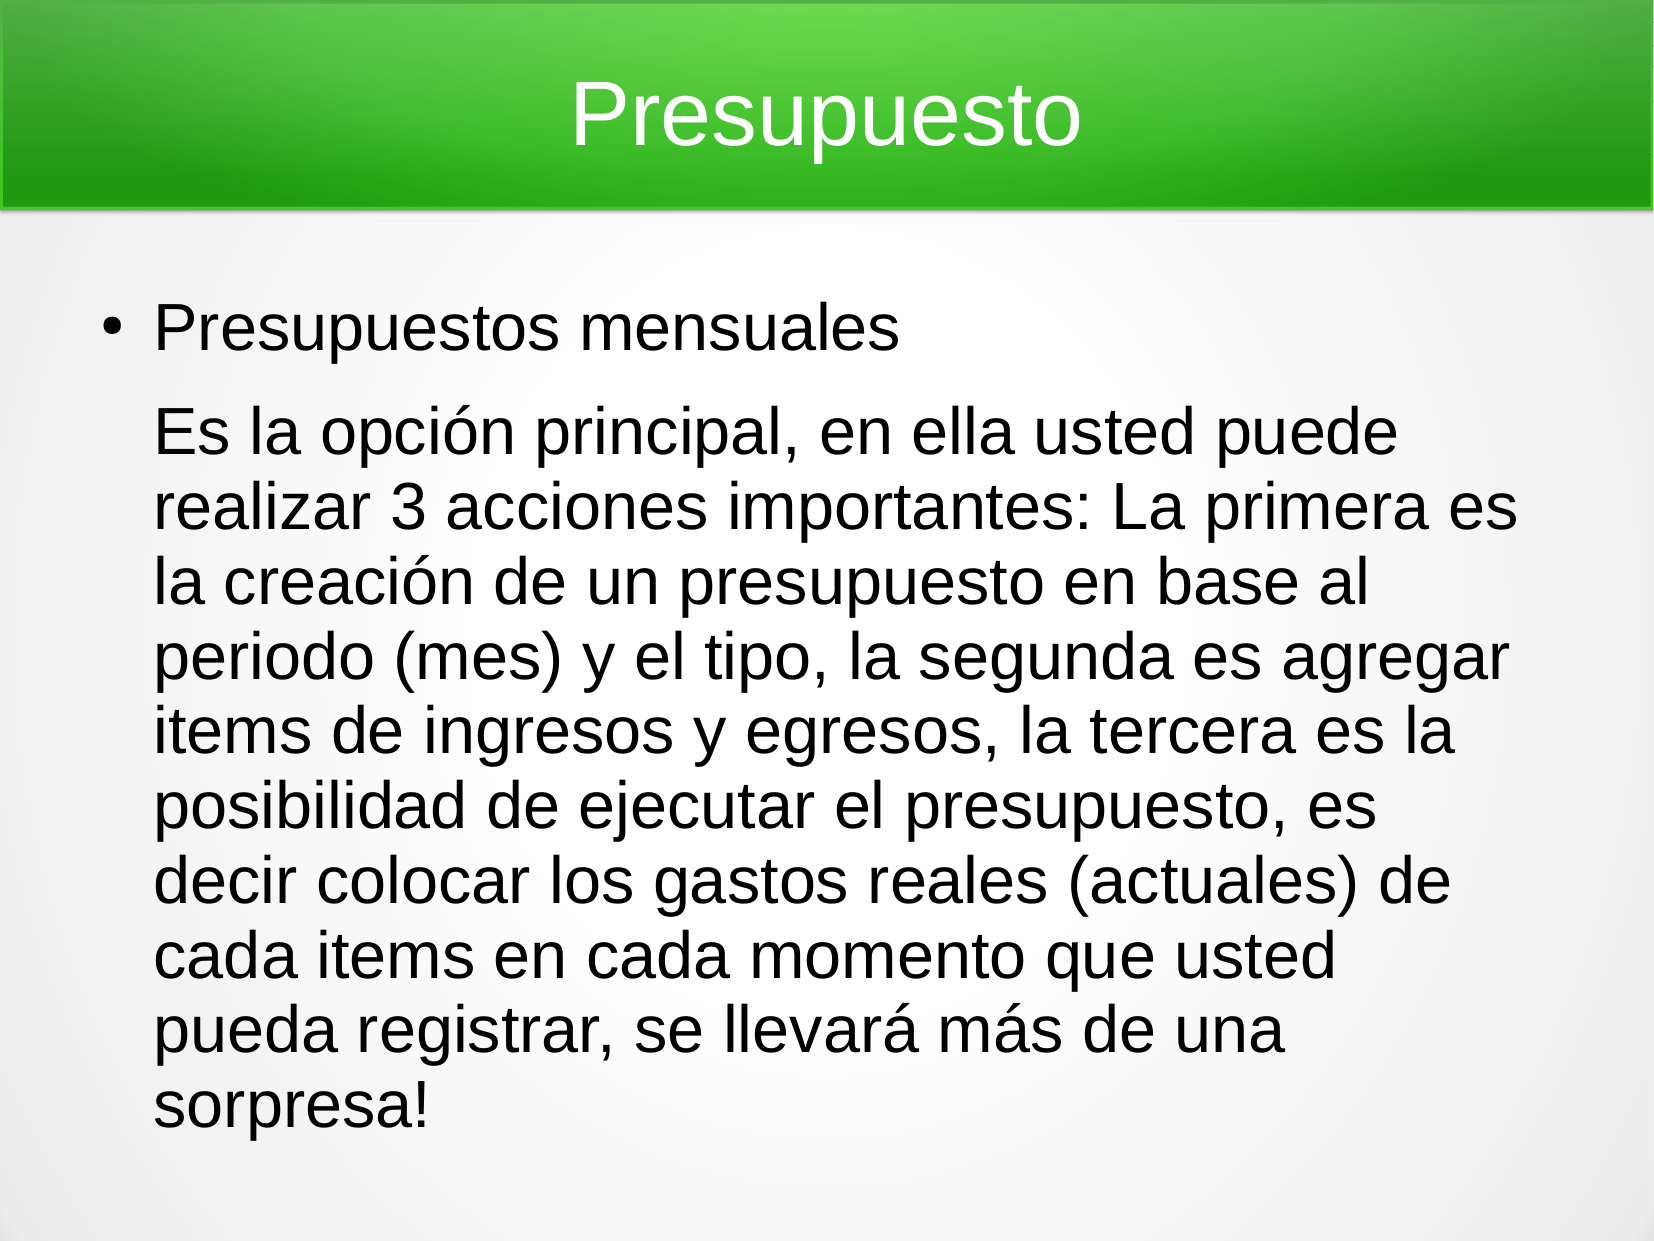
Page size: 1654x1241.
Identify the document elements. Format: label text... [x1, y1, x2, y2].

list Presupuestos mensuales Es la opción principal, en ella usted puede realizar 3 acciones importantes: La primera es la creación de un presupuesto en base al periodo (mes) y el tipo, la segunda es agregar items de ingresos y egresos, la tercera es la posibilidad de ejecutar el presupuesto, es decir colocar los gastos reales (actuales) de cada items en cada momento que usted pueda registrar, se llevará más de una sorpresa! [82, 290, 1538, 1158]
title Presupuesto [82, 49, 1571, 179]
